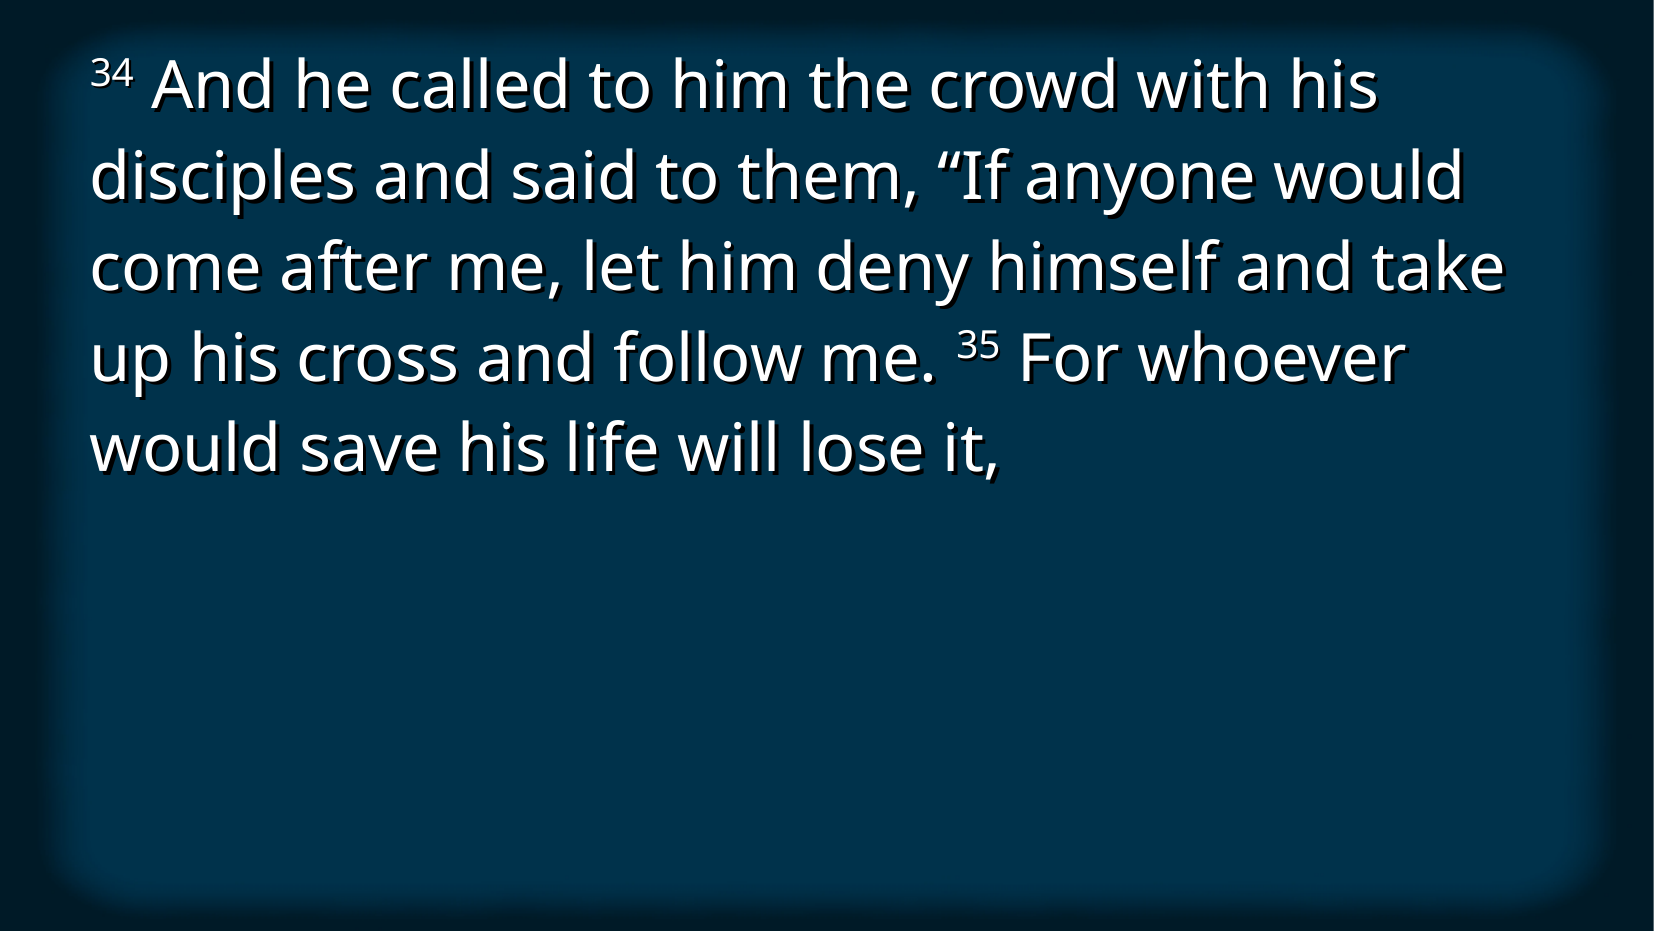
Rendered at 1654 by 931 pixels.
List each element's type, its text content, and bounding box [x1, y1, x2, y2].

text_box 34 And he called to him the crowd with his disciples and said to them, “If anyone would come after me, let him deny himself and take up his cross and follow me. 35 For whoever would save his life will lose it, [75, 30, 1591, 489]
picture [0, 0, 1654, 931]
